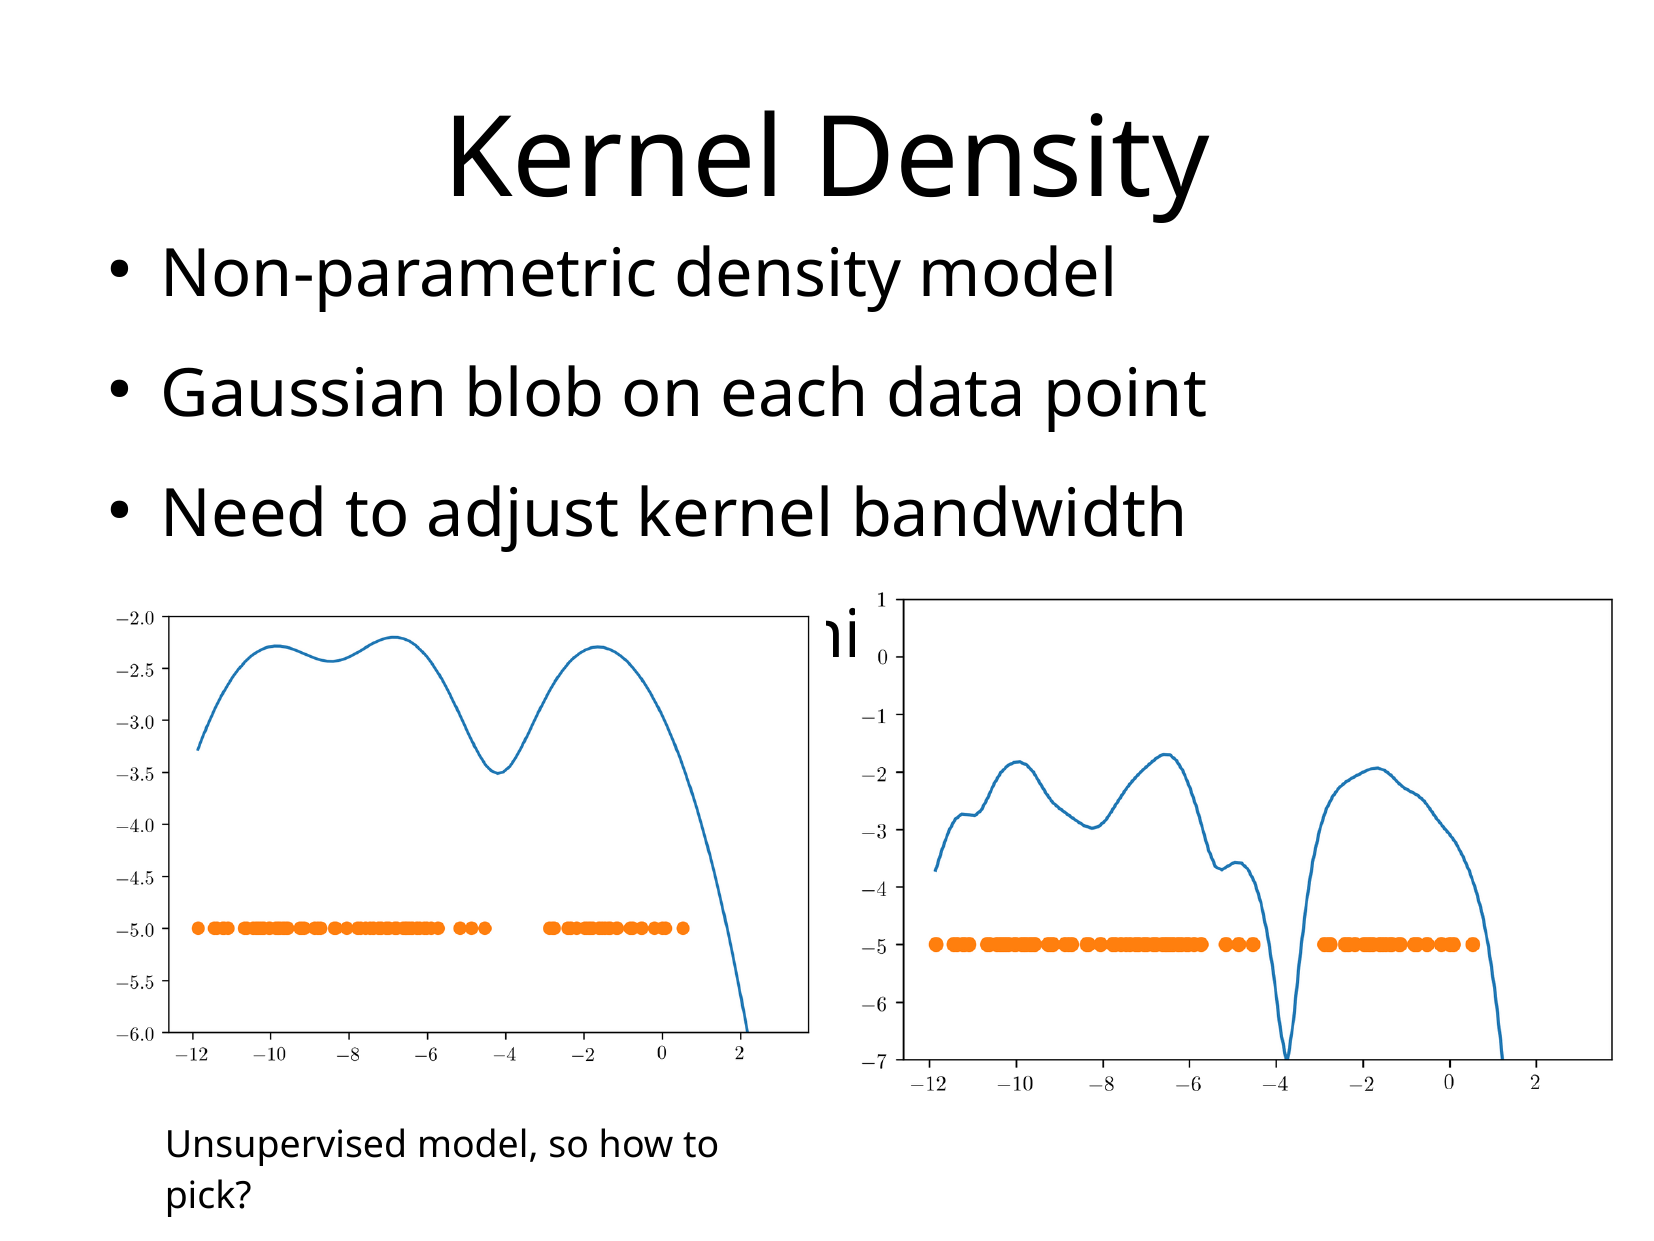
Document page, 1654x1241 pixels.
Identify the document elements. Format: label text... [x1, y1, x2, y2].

picture [105, 599, 826, 1071]
picture [855, 584, 1623, 1105]
text_box Unsupervised model, so how to pick? [150, 1110, 826, 1201]
list Non-parametric density model Gaussian blob on each data point Need to adjust kernel bandwidth Doesn’t work well in high dimensions [90, 225, 1579, 945]
title Kernel Density [82, 49, 1571, 257]
